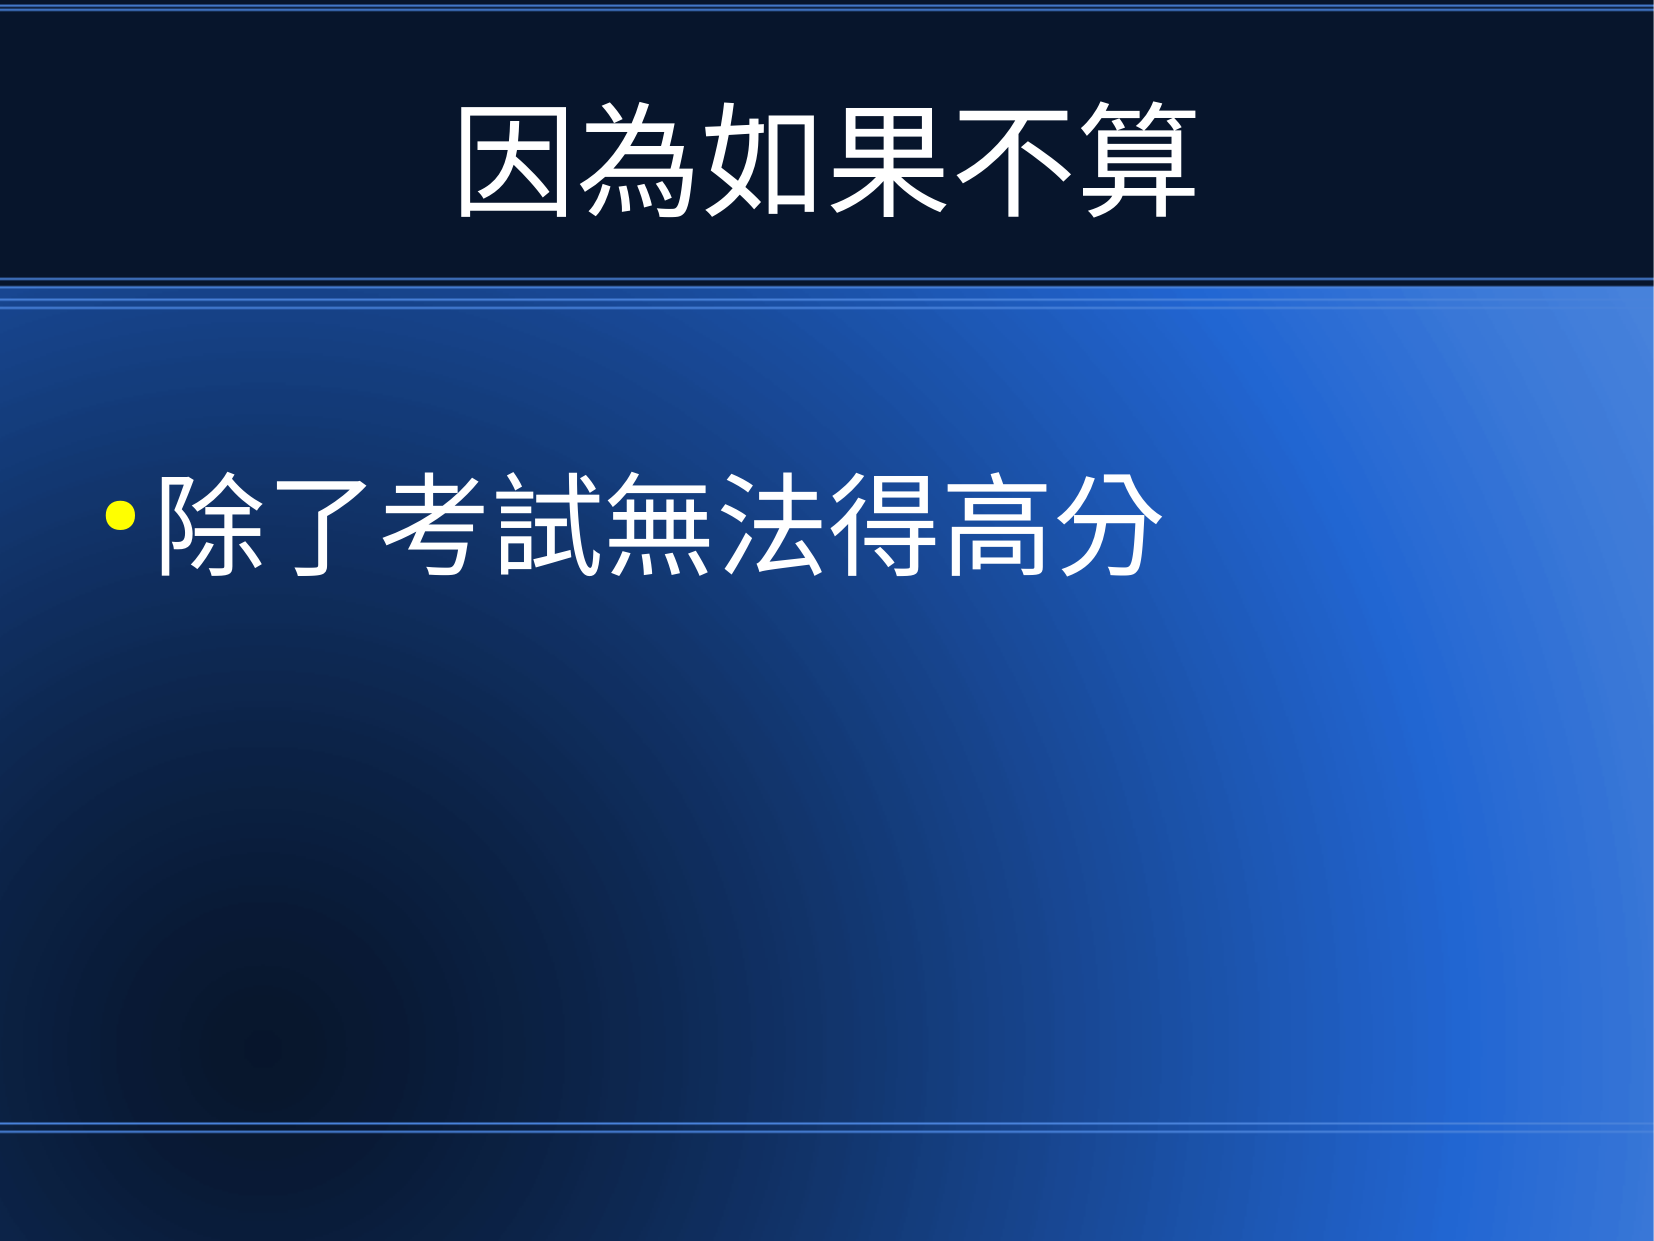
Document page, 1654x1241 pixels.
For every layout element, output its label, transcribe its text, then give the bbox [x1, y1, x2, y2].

title 因為如果不算 [82, 49, 1571, 257]
picture [0, 0, 1654, 1241]
list 除了考試無法得高分 [82, 355, 1571, 1241]
